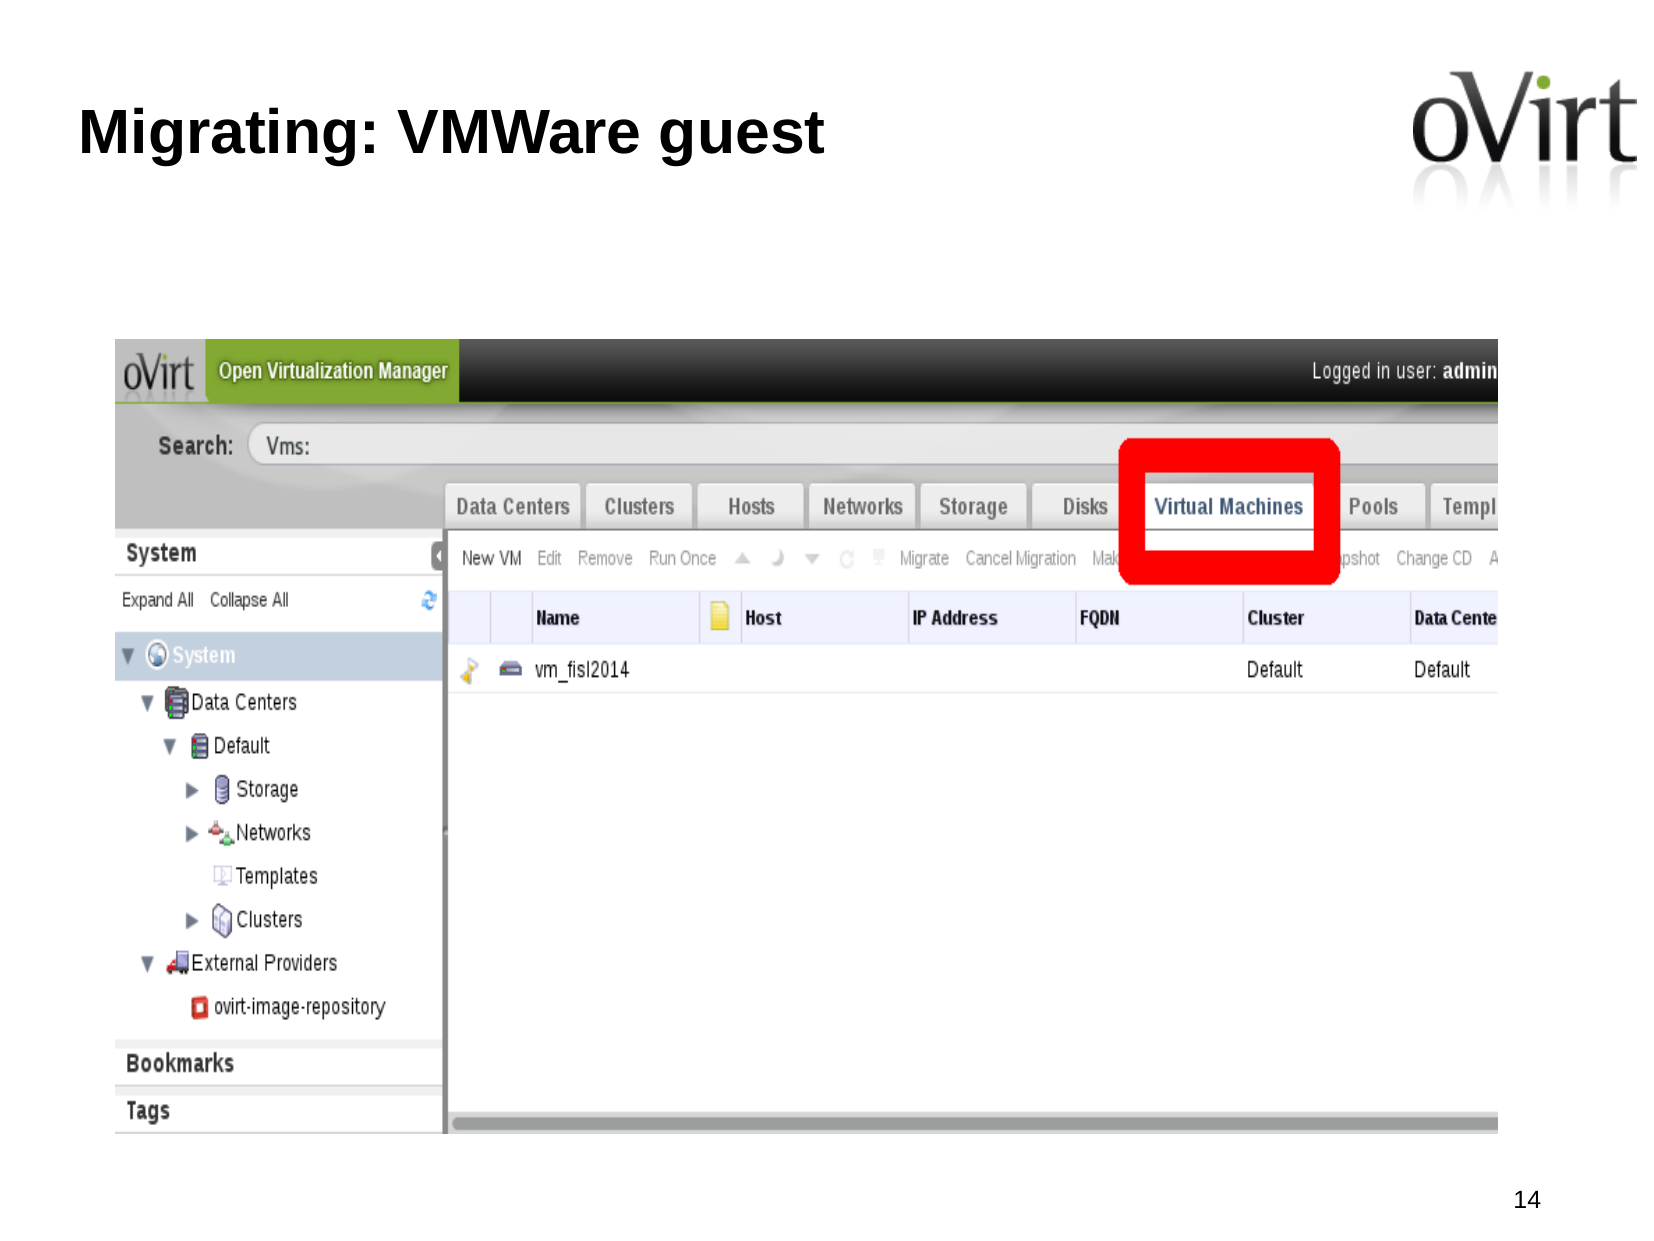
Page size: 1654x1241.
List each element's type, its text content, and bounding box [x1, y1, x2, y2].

picture [1413, 63, 1637, 212]
picture [115, 339, 1498, 1134]
text_box Migrating: VMWare guest [64, 30, 1285, 233]
